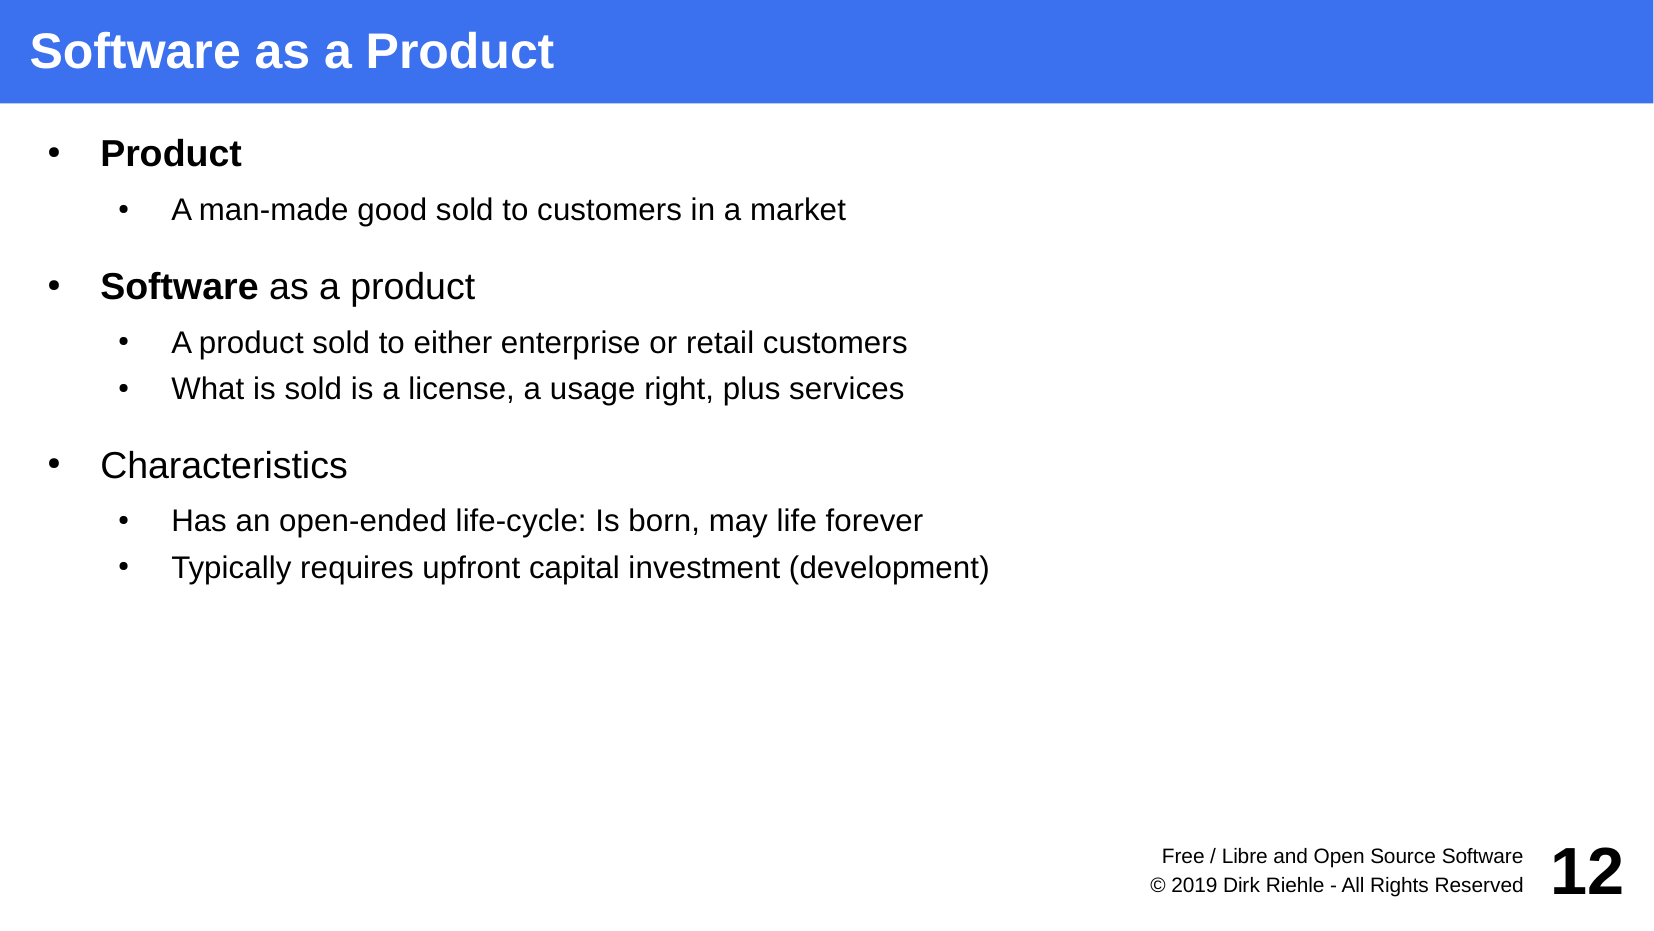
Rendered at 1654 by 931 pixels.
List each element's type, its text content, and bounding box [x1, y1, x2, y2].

title Software as a Product [0, 0, 1654, 104]
list Product A man-made good sold to customers in a market Software as a product A product sold to either enterprise or retail customers What is sold is a license, a usage right, plus services Characteristics Has an open-ended life-cycle: Is born, may life forever Typically requires upfront capital investment (development) [29, 132, 1625, 813]
